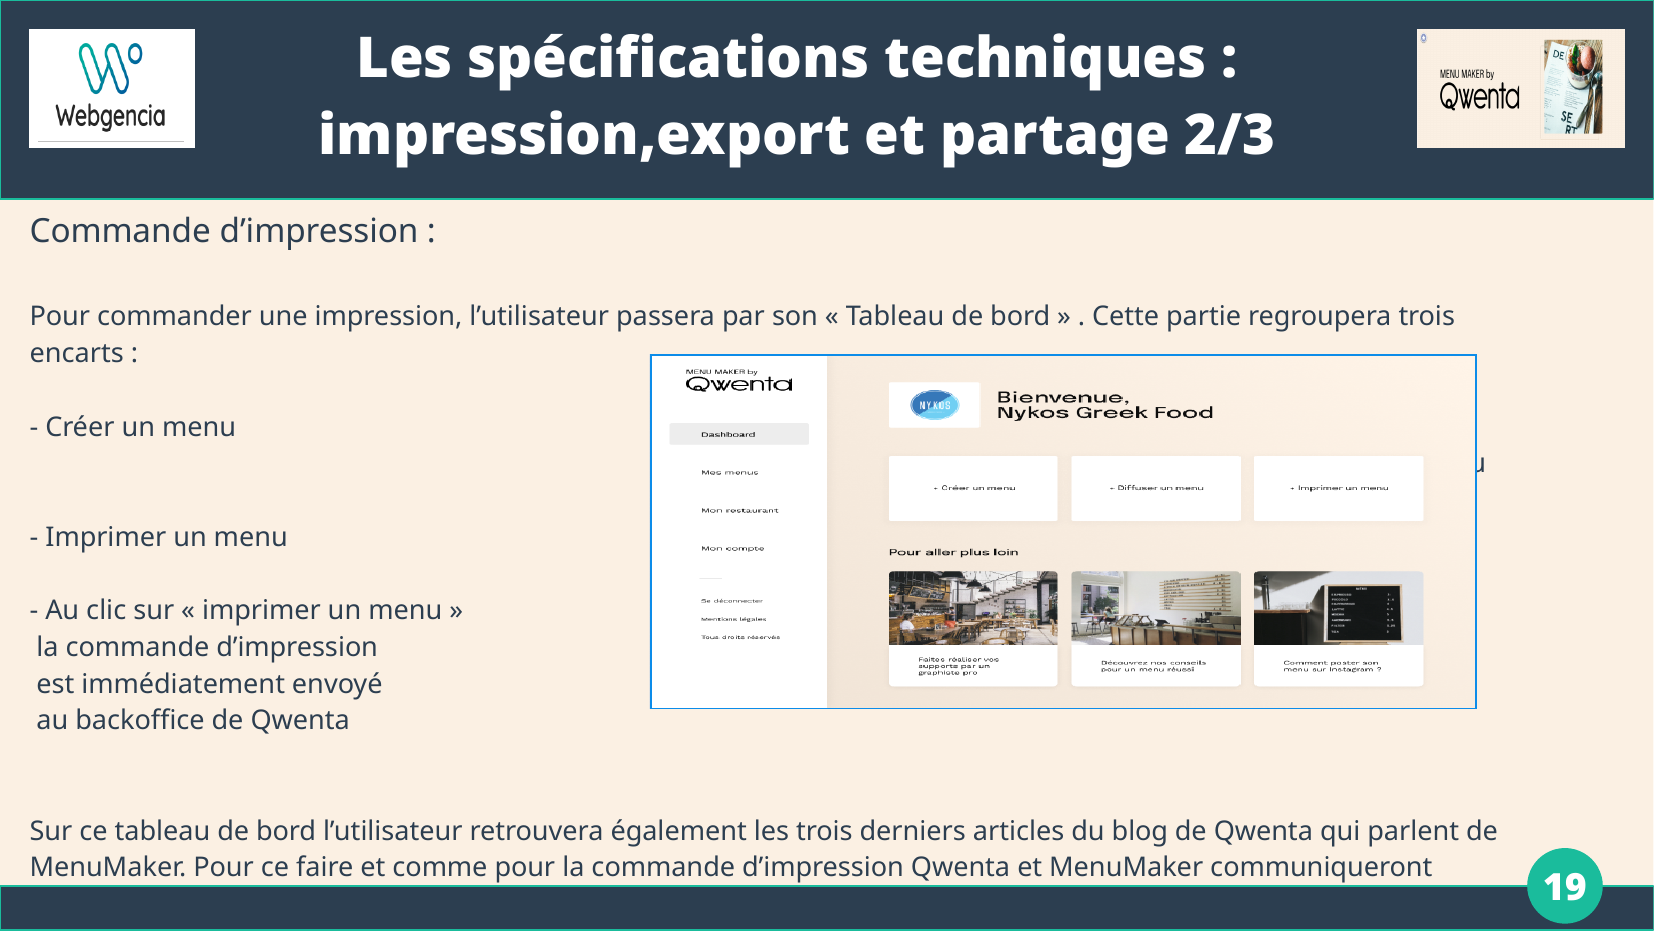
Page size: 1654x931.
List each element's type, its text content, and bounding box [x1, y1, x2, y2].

subtitle Commande d’impression : Pour commander une impression, l’utilisateur passera par son « Tableau de bord » . Cette partie regroupera trois encarts : - Créer un menu - Diffuser un menu - Imprimer un menu - Au clic sur « imprimer un menu » la commande d’impression est immédiatement envoyé au backoffice de Qwenta Sur ce tableau de bord l’utilisateur retrouvera également les trois derniers articles du blog de Qwenta qui parlent de MenuMaker. Pour ce faire et comme pour la commande d’impression Qwenta et MenuMaker communiqueront grâce aux Api . [29, 206, 1506, 931]
picture [1417, 29, 1625, 148]
title Les spécifications techniques : impression,export et partage 2/3 [206, 88, 1388, 177]
picture [649, 354, 1477, 709]
picture [29, 29, 195, 148]
